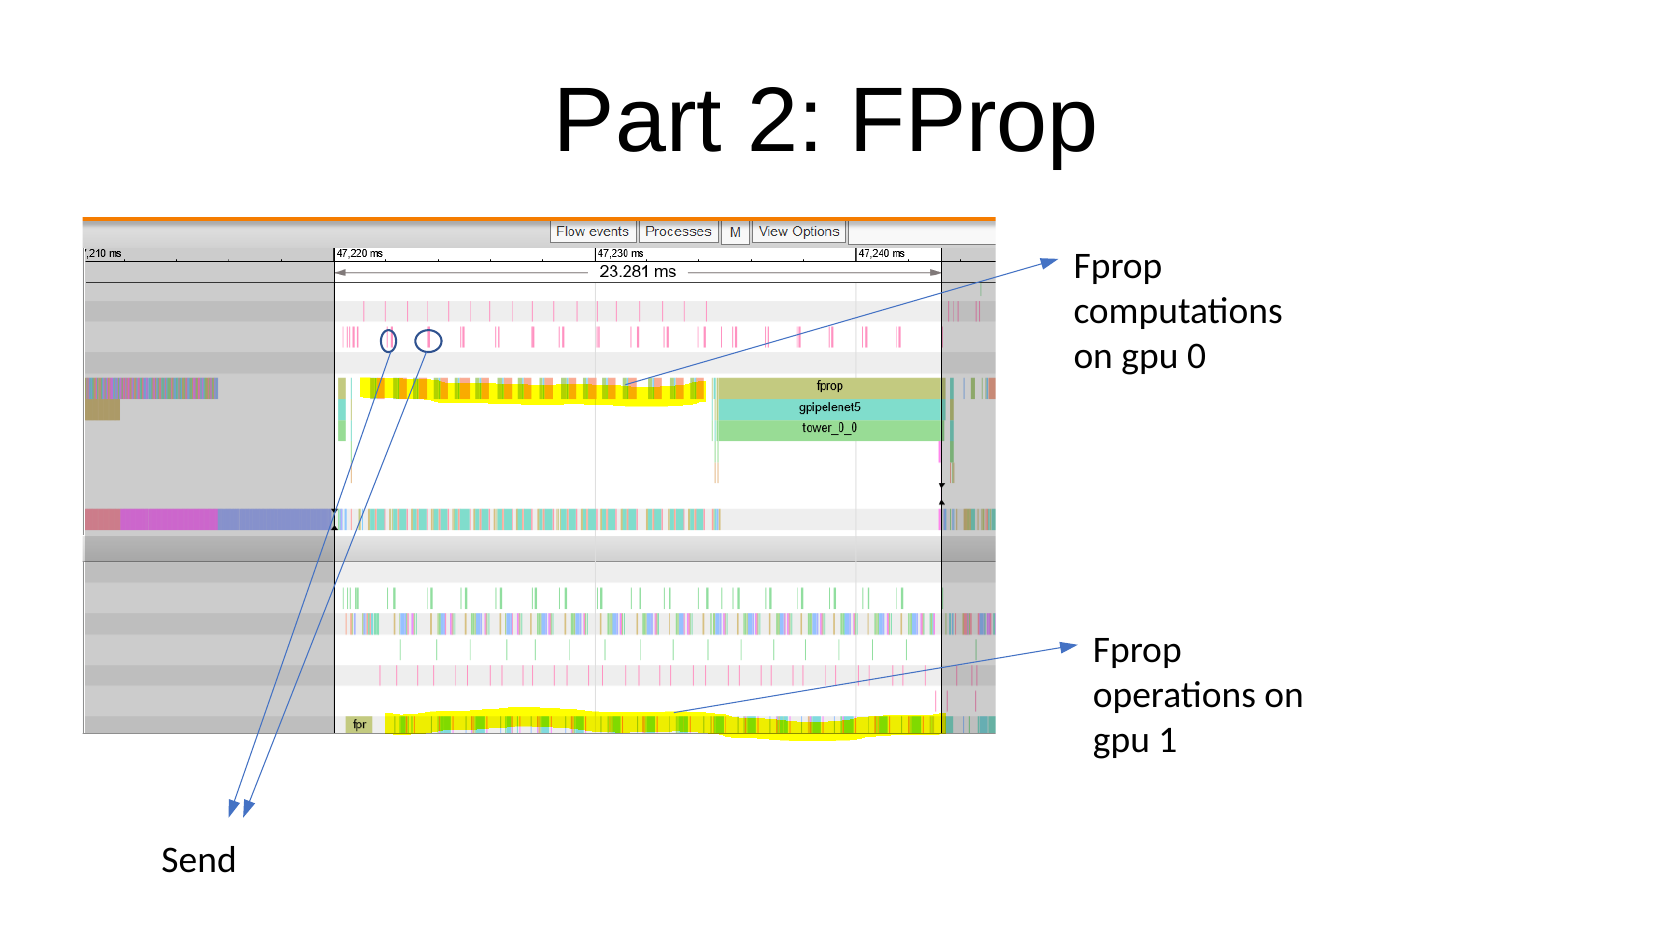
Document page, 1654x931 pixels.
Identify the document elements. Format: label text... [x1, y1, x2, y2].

picture [417, 332, 440, 350]
text_box Send [146, 827, 382, 889]
text_box Fprop operations on gpu 1 [1077, 617, 1361, 769]
text_box Fprop computations on gpu 0 [1058, 233, 1342, 386]
picture [383, 332, 395, 350]
picture [82, 217, 996, 741]
title Part 2: FProp [82, 37, 1571, 193]
